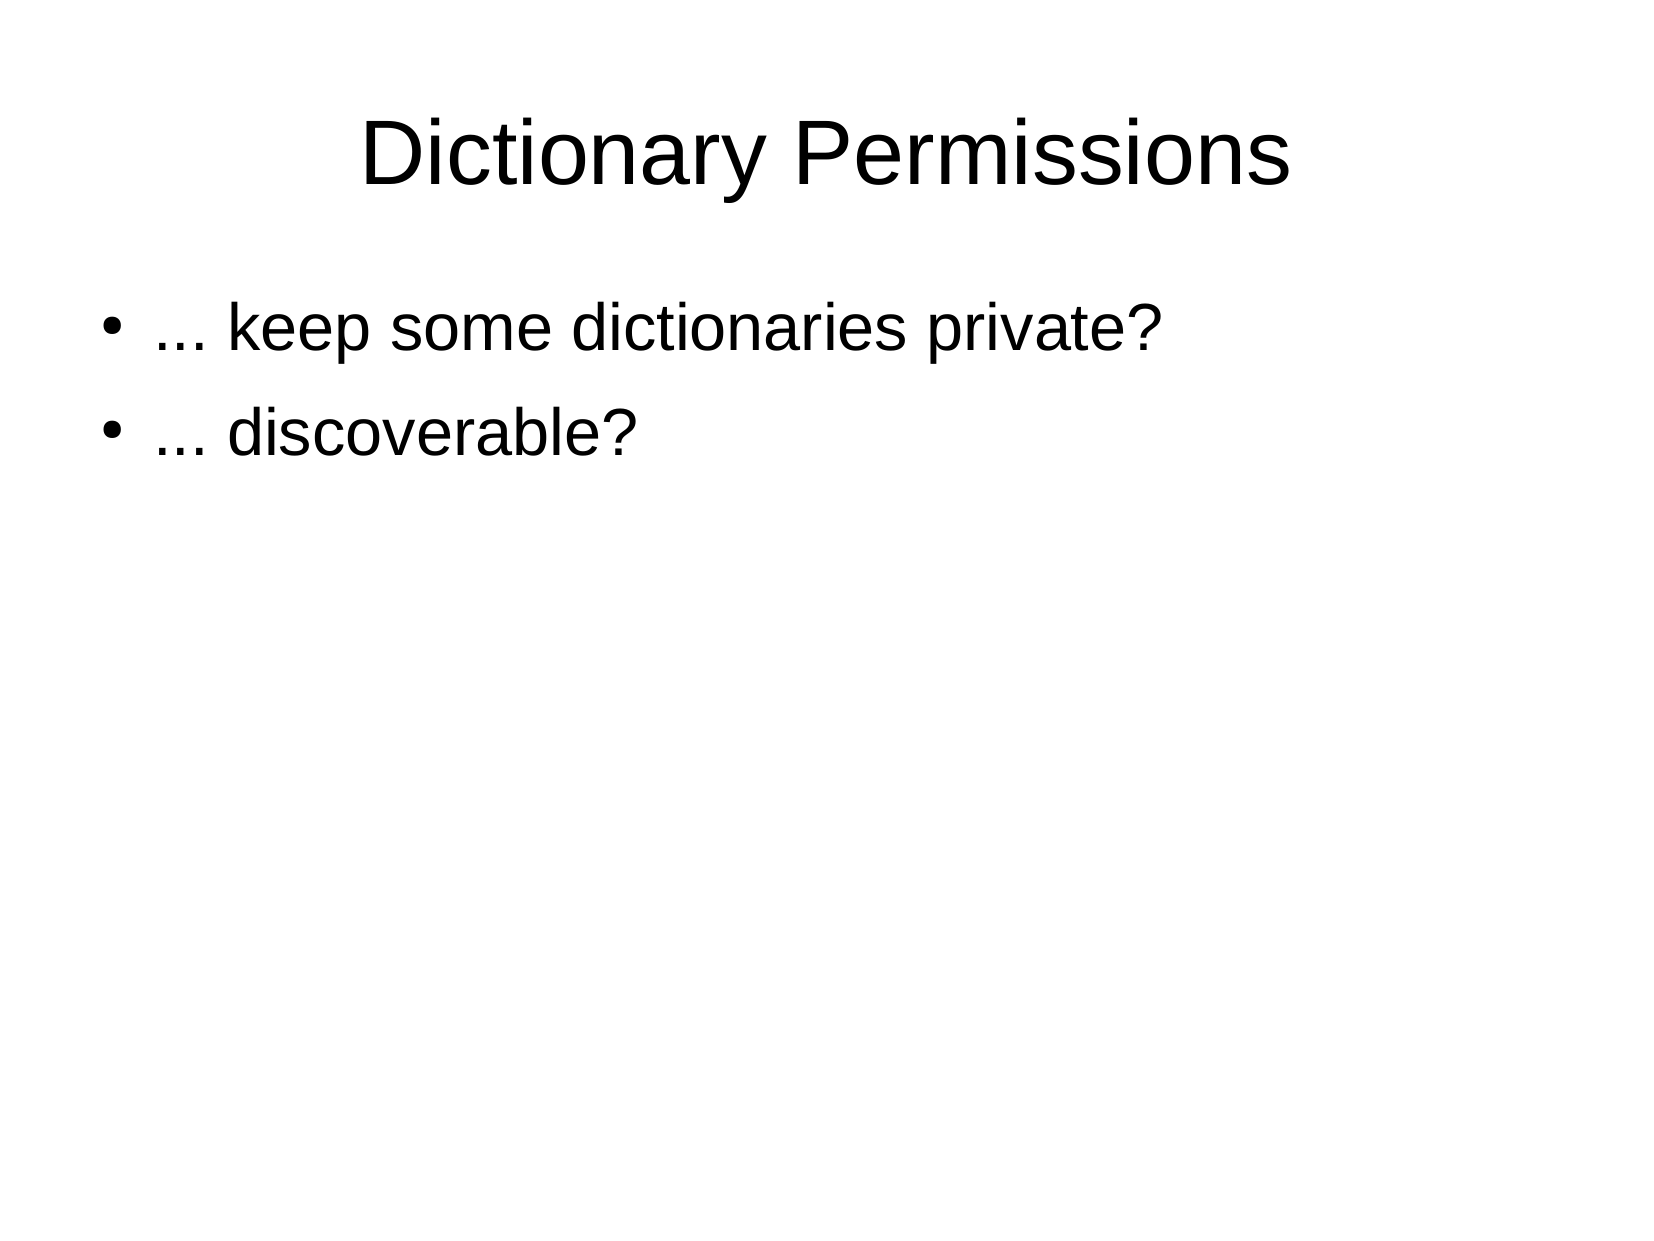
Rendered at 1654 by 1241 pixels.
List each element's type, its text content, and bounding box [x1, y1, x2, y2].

list ... keep some dictionaries private? ... discoverable? [82, 290, 1571, 1109]
title Dictionary Permissions [82, 56, 1571, 250]
